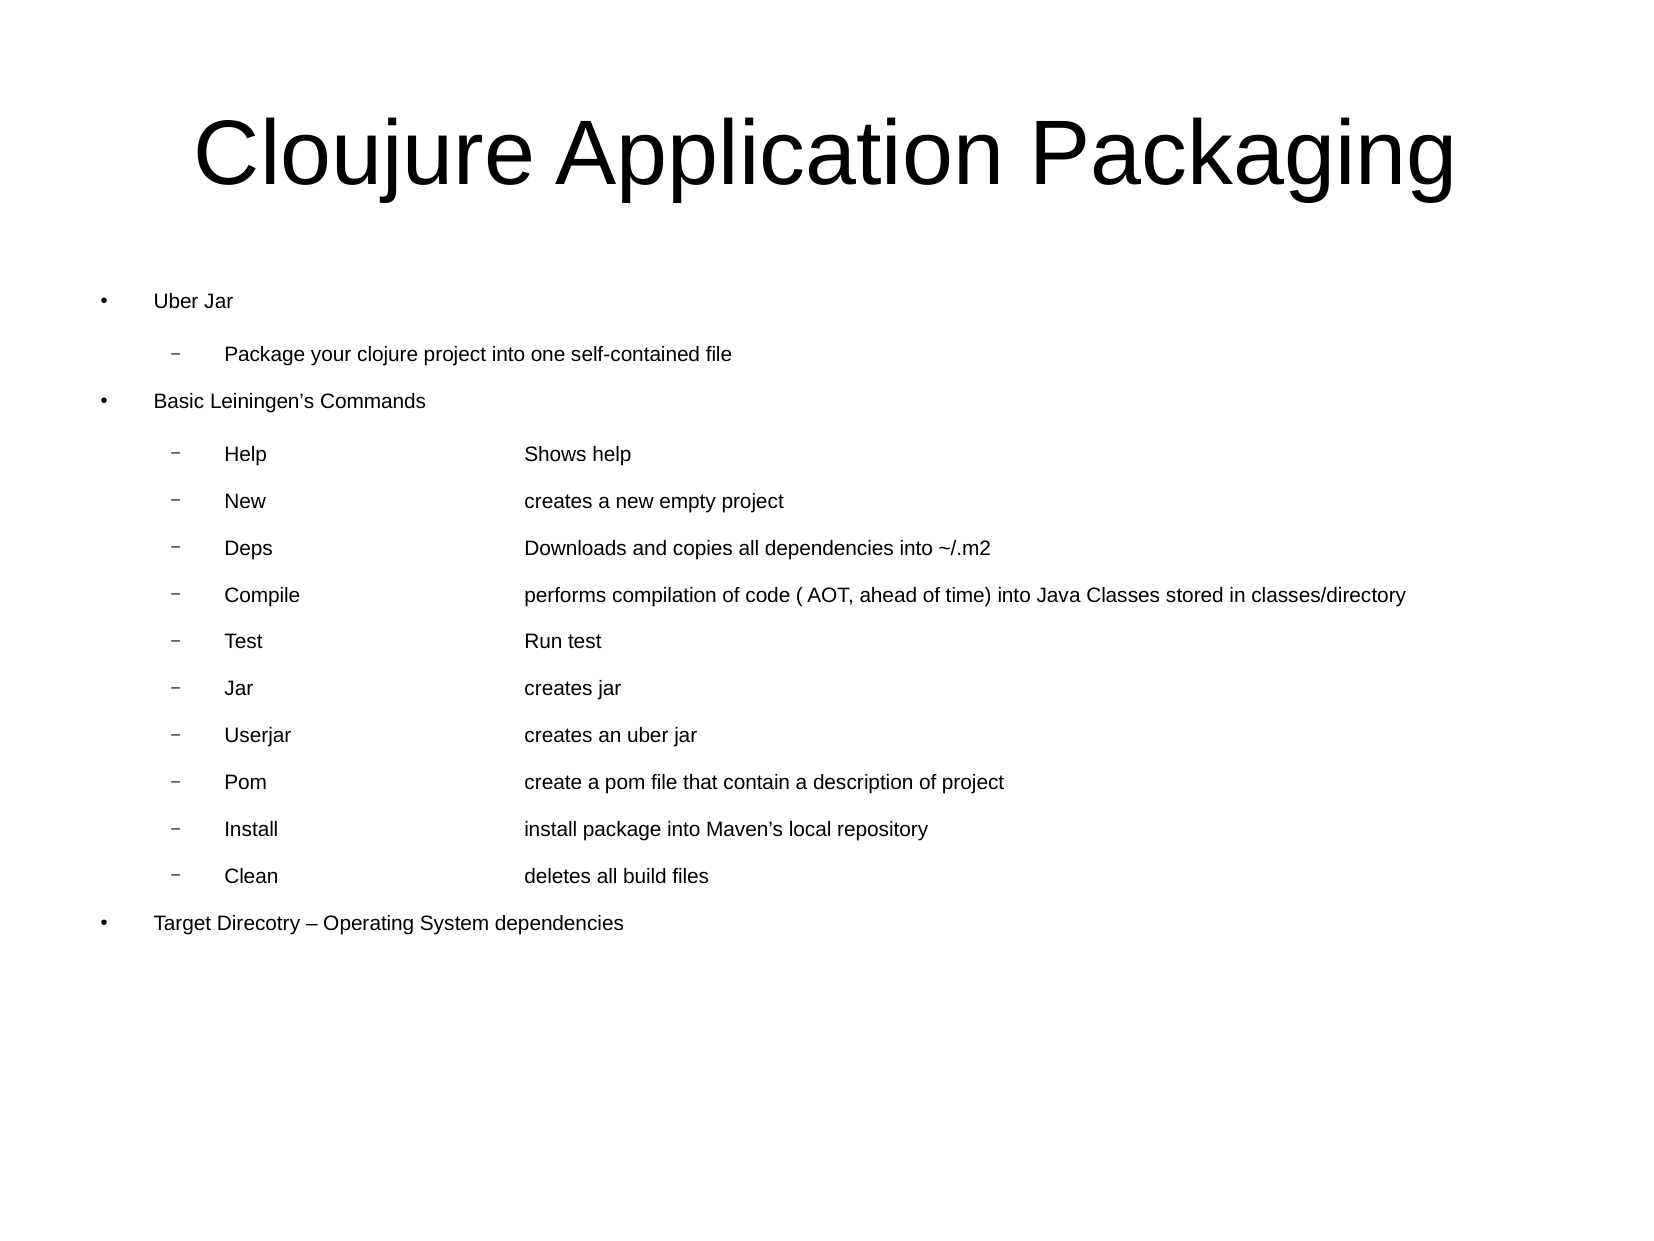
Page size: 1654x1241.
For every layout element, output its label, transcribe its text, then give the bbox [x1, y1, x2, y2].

list Uber Jar Package your clojure project into one self-contained file Basic Leiningen’s Commands Help Shows help New creates a new empty project Deps Downloads and copies all dependencies into ~/.m2 Compile performs compilation of code ( AOT, ahead of time) into Java Classes stored in classes/directory Test Run test Jar creates jar Userjar creates an uber jar Pom create a pom file that contain a description of project Install install package into Maven’s local repository Clean deletes all build files Target Direcotry – Operating System dependencies [82, 290, 1576, 1216]
title Cloujure Application Packaging [82, 49, 1571, 257]
